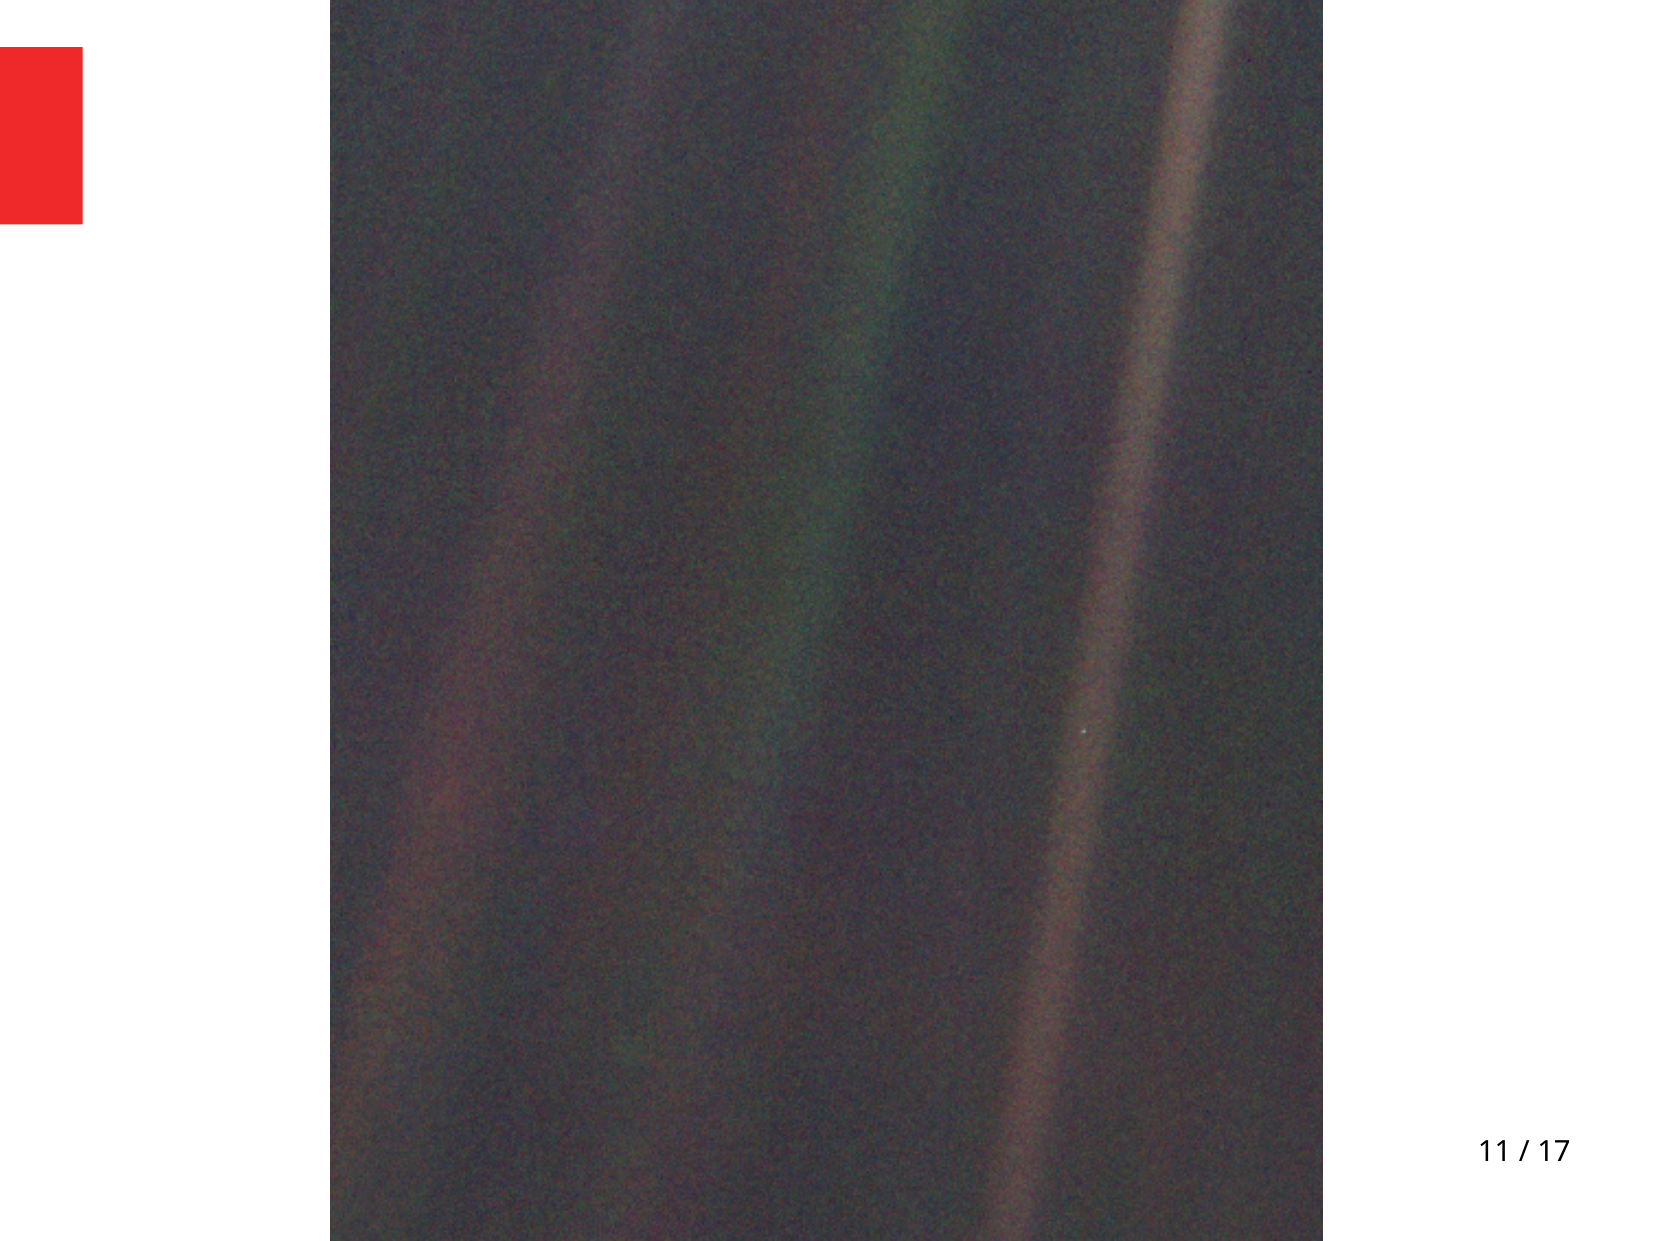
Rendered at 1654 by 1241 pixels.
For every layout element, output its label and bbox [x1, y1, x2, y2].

picture [330, 0, 1323, 1241]
